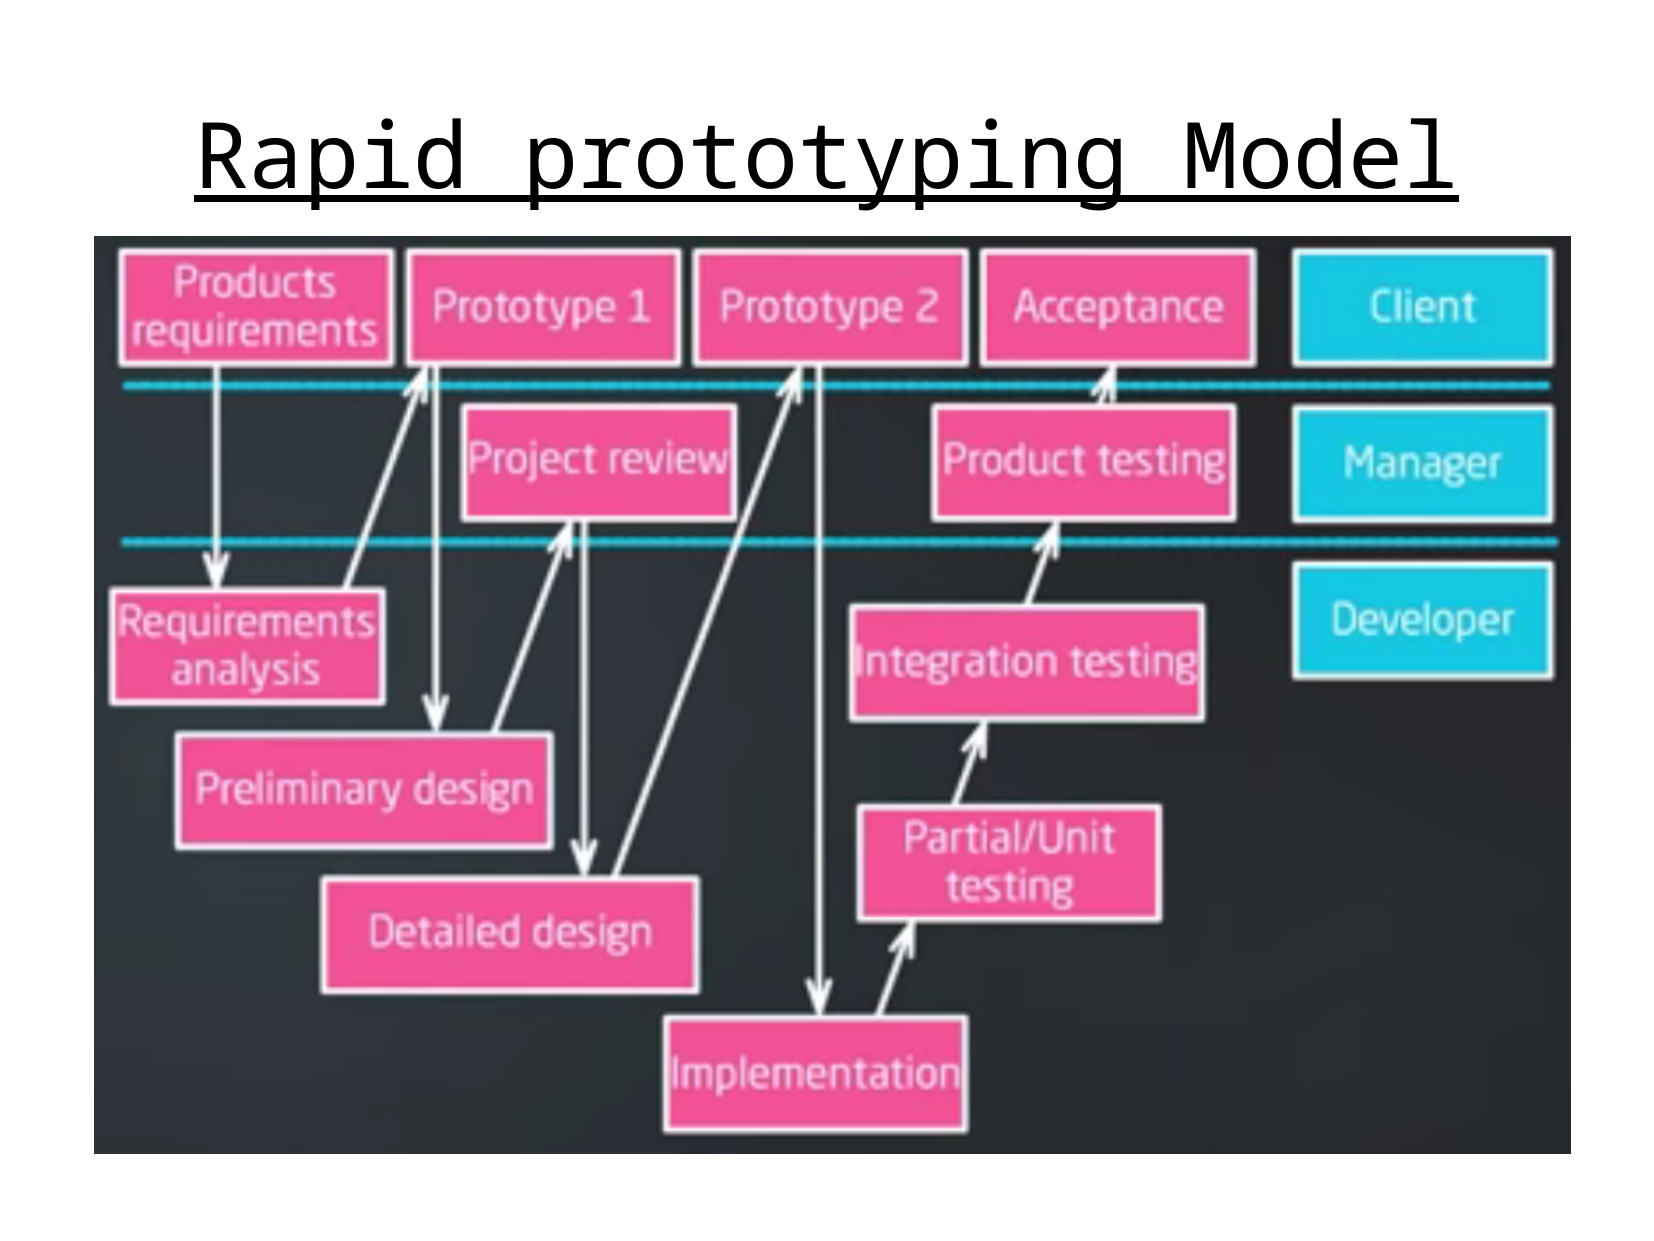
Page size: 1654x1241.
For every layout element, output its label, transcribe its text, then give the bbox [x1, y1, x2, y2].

picture [94, 236, 1571, 1154]
title Rapid prototyping Model [82, 49, 1571, 257]
